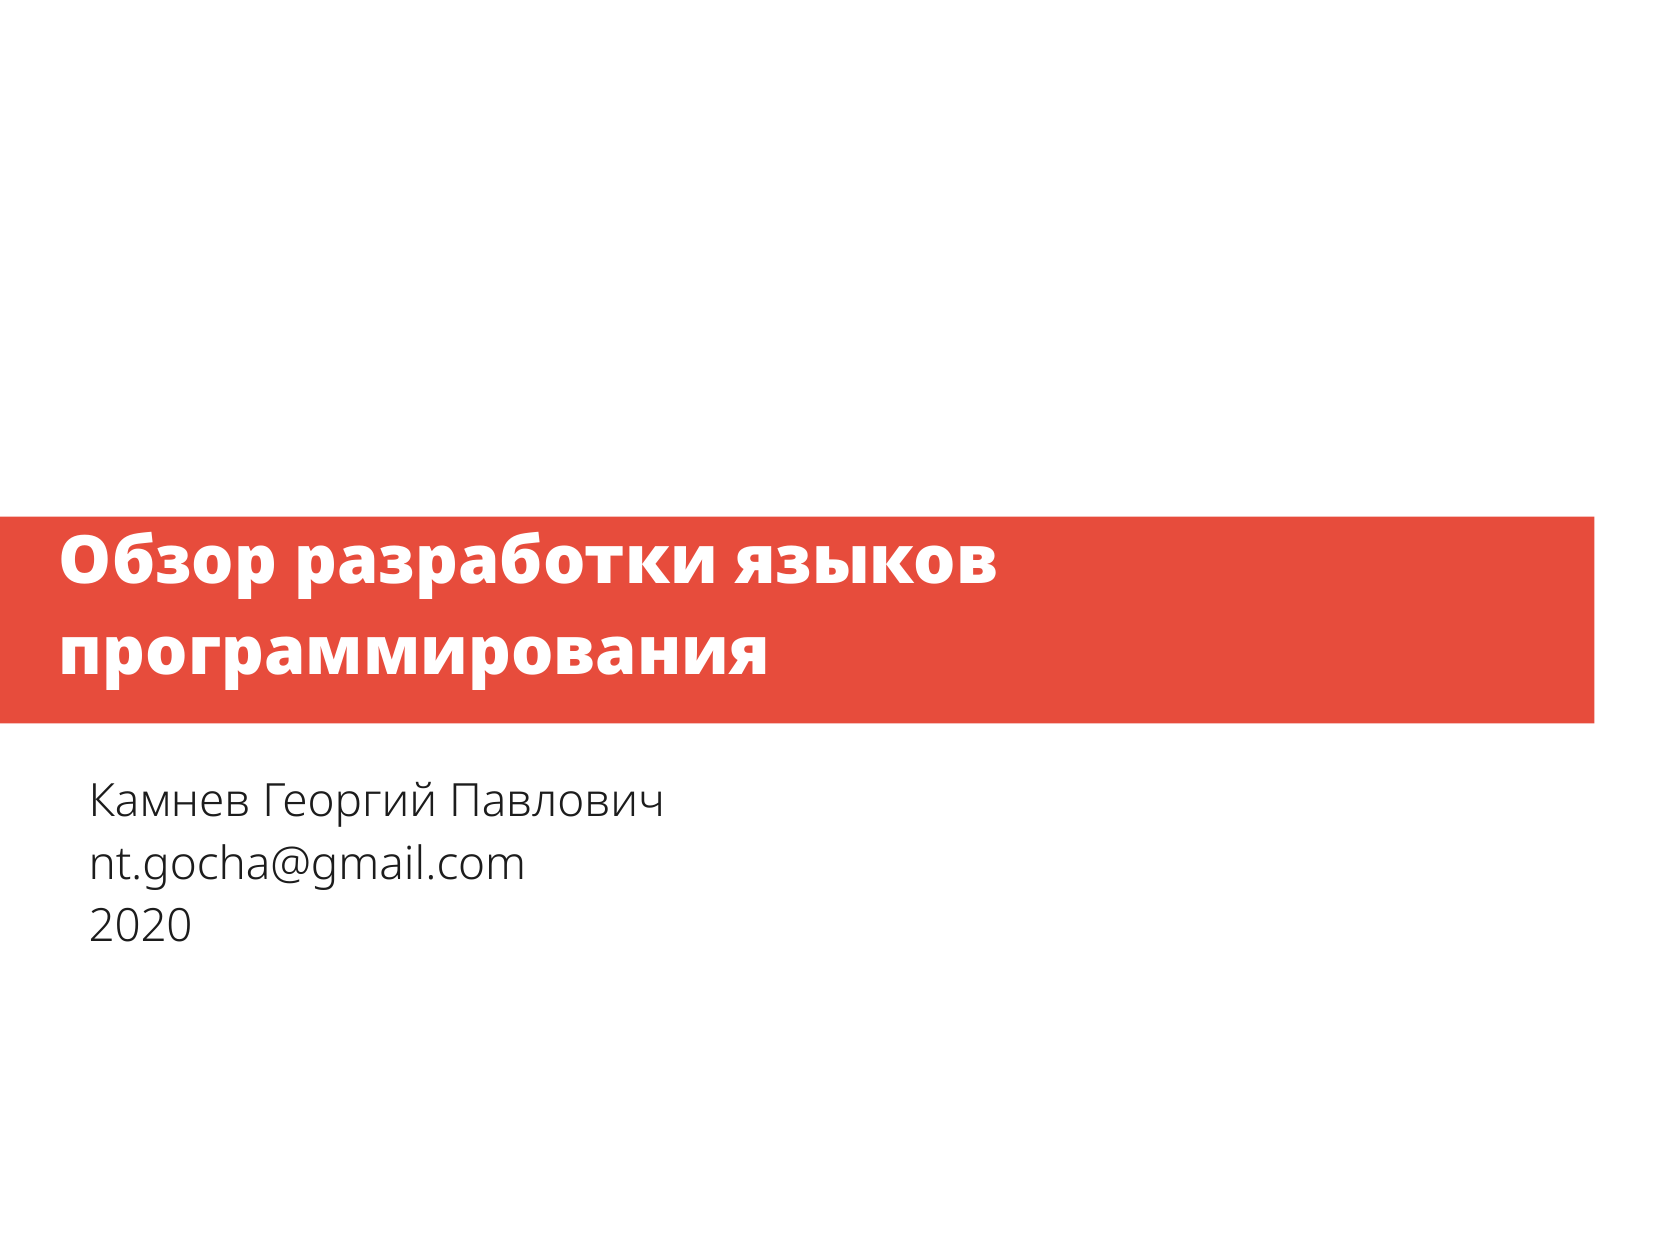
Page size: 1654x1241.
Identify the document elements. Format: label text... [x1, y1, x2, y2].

title Обзор разработки языков программирования [59, 546, 1595, 694]
subtitle Камнев Георгий Павлович nt.gocha@gmail.com 2020 [88, 767, 1595, 1182]
